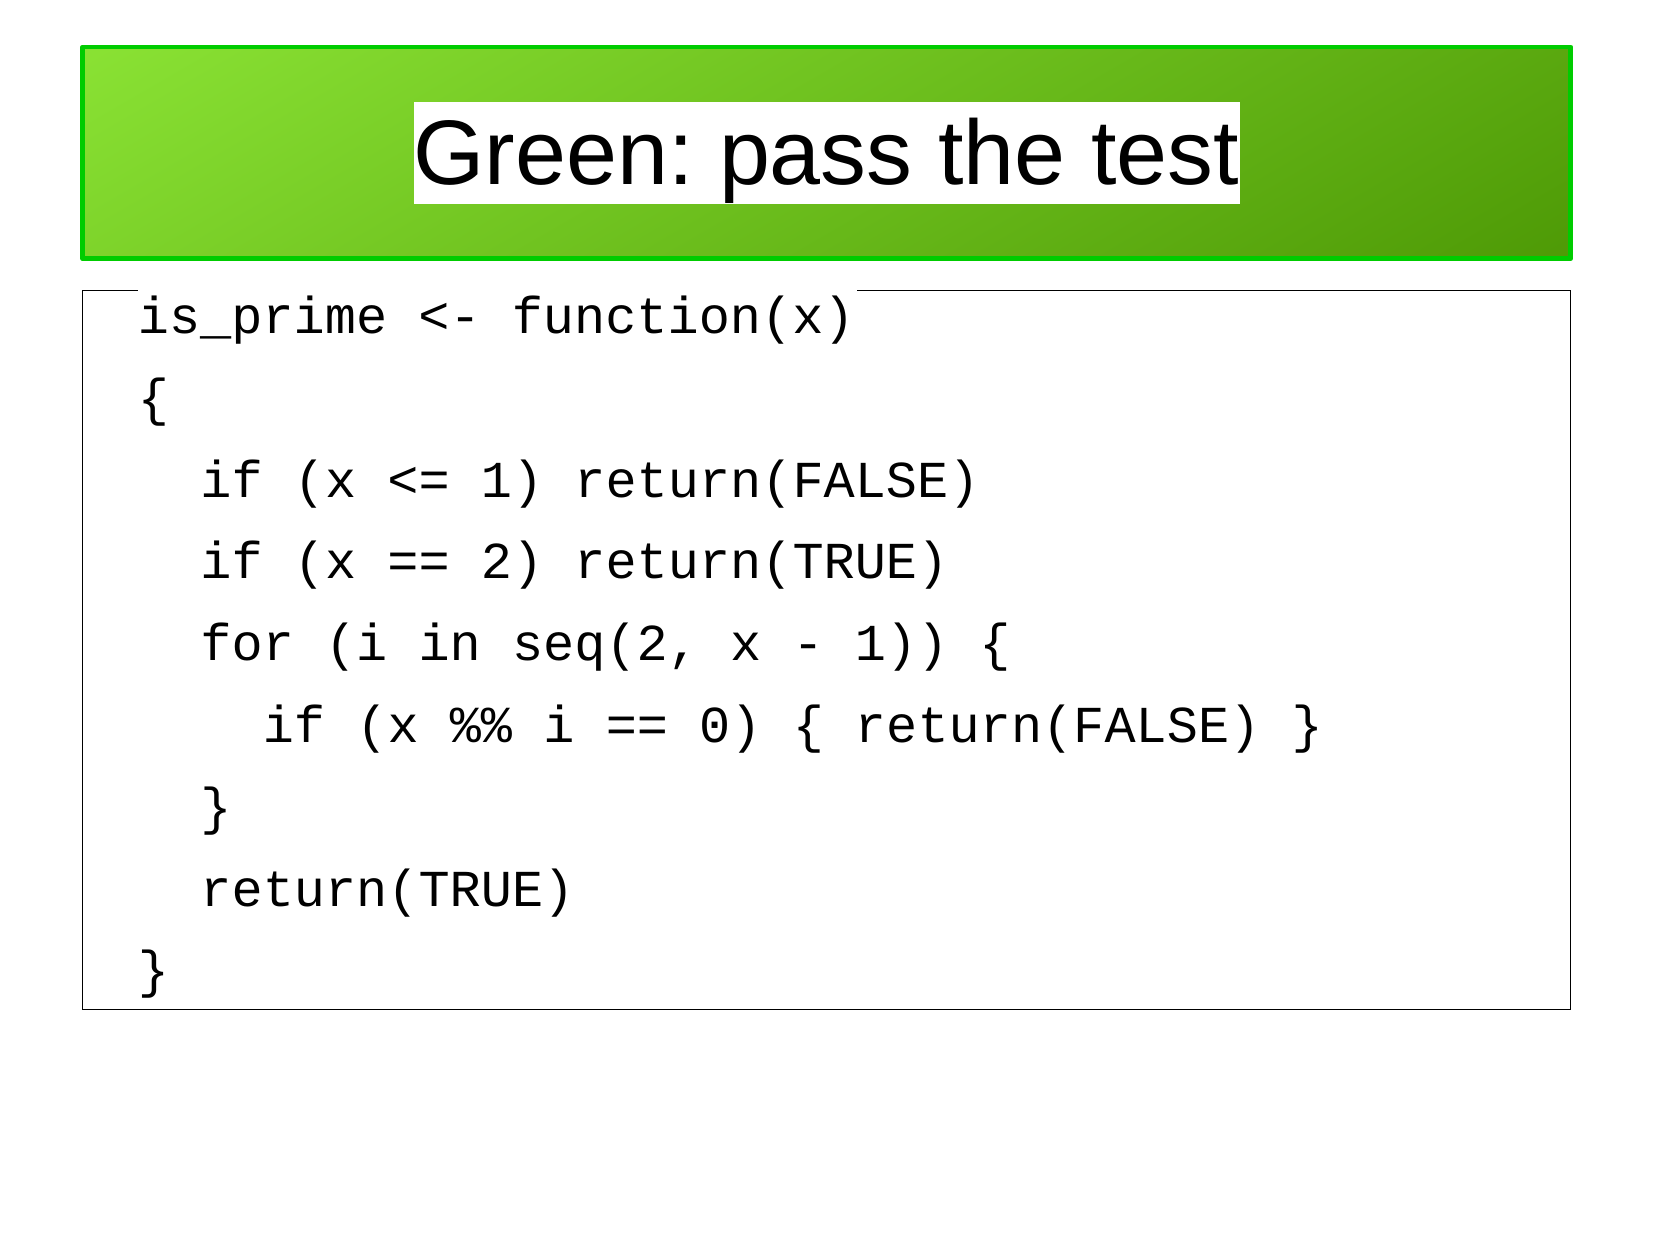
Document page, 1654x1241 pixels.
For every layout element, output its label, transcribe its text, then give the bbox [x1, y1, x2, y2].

title Green: pass the test [82, 47, 1571, 259]
list is_prime <- function(x) { if (x <= 1) return(FALSE) if (x == 2) return(TRUE) for (i in seq(2, x - 1)) { if (x %% i == 0) { return(FALSE) } } return(TRUE) } [82, 290, 1571, 1010]
